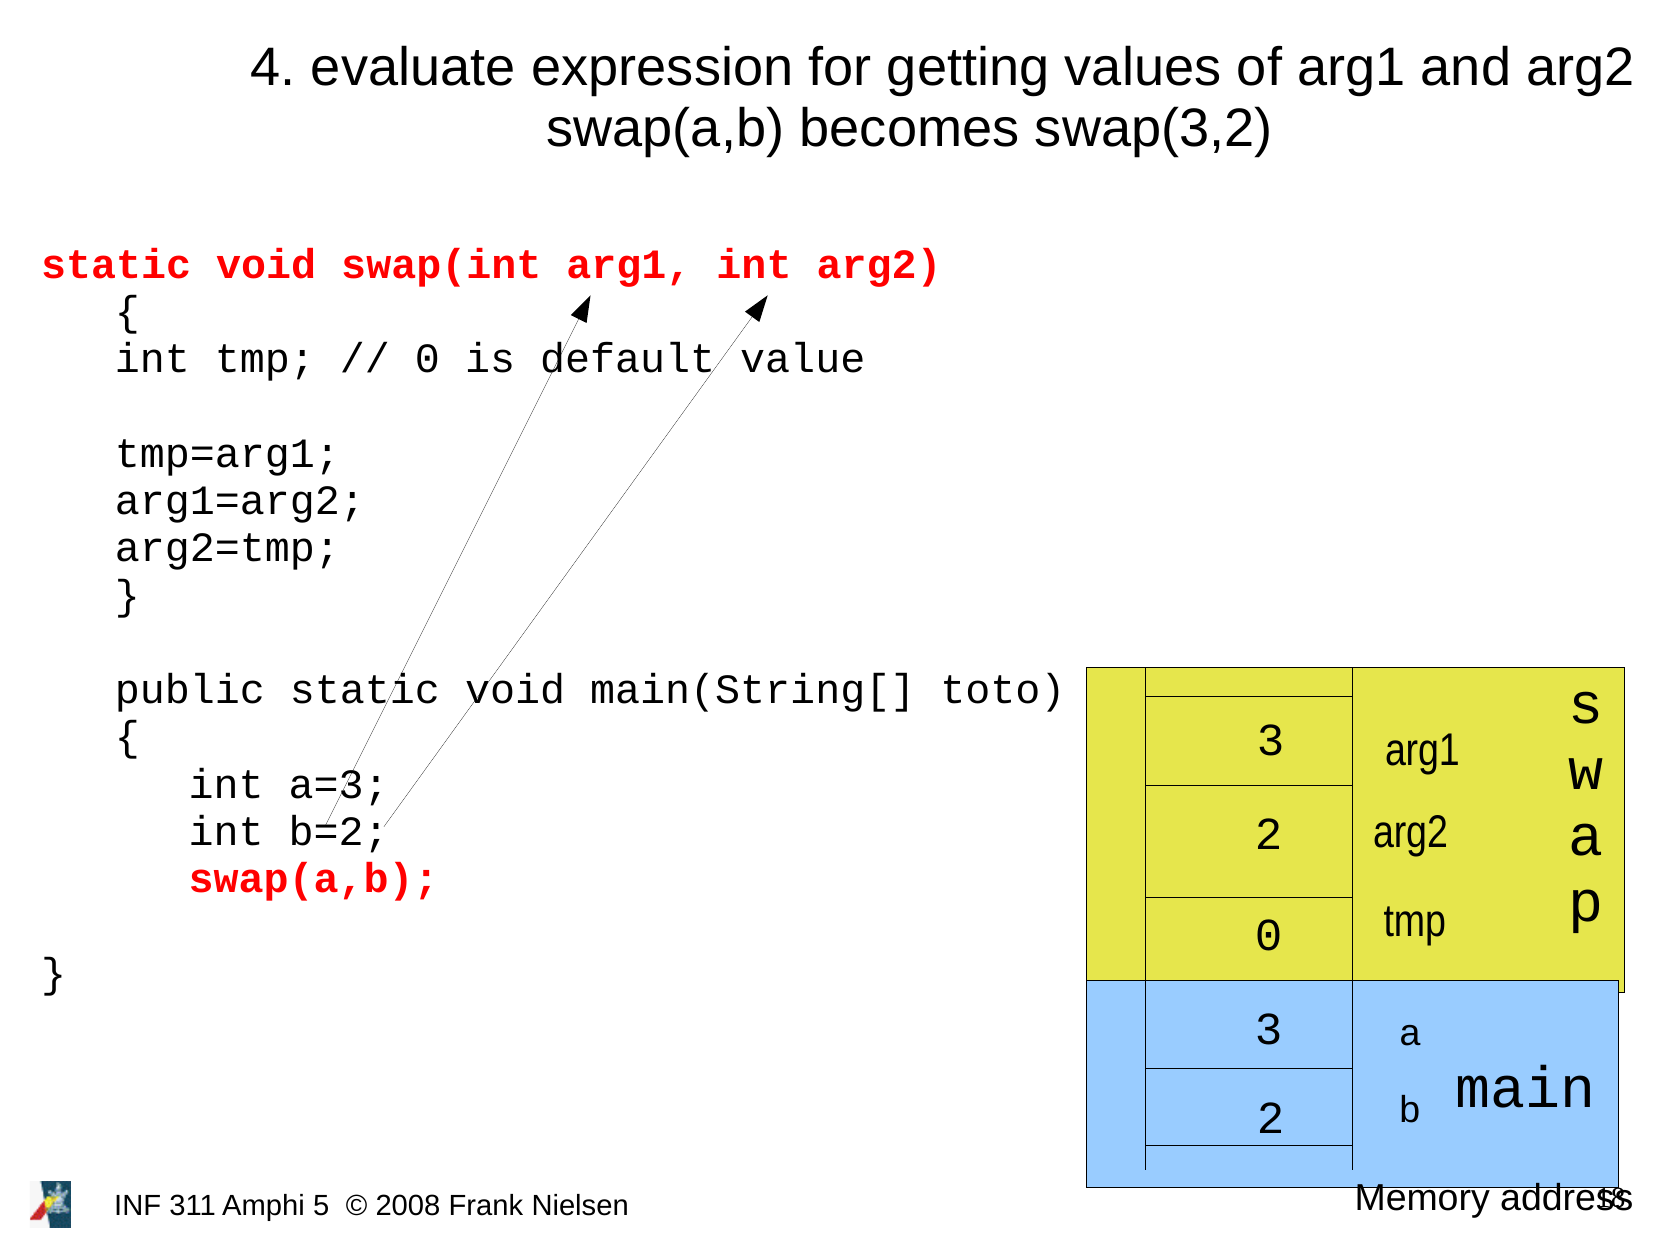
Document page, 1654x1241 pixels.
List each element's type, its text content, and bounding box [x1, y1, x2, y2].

text_box 3 [1242, 710, 1300, 774]
text_box [1146, 898, 1352, 980]
text_box main [1440, 1051, 1611, 1129]
text_box [1146, 697, 1352, 785]
text_box a [1384, 1003, 1436, 1061]
picture [29, 1181, 71, 1228]
text_box [1146, 1069, 1352, 1145]
text_box [1146, 786, 1352, 897]
text_box arg2 [1358, 797, 1506, 886]
text_box tmp [1358, 885, 1477, 975]
text_box [1353, 667, 1625, 1169]
text_box b [1384, 1080, 1436, 1138]
text_box 4. evaluate expression for getting values of arg1 and arg2 swap(a,b) becomes swap(3,2) [236, 29, 1654, 325]
text_box [1146, 981, 1352, 1068]
text_box [1086, 667, 1352, 1188]
text_box 2 [1242, 1087, 1300, 1152]
text_box [1146, 667, 1352, 696]
text_box 0 [1240, 905, 1298, 969]
text_box static void swap(int arg1, int arg2) { int tmp; // 0 is default value tmp=arg1; arg1=arg2; arg2=tmp; } public static void main(String[] toto) { int a=3; int b=2; swap(a,b); } [26, 236, 1270, 974]
text_box 3 [1240, 999, 1298, 1063]
text_box Memory address [1339, 1169, 1648, 1227]
text_box arg1 [1358, 708, 1536, 798]
text_box 2 [1240, 804, 1298, 869]
text_box swap [1553, 667, 1619, 934]
